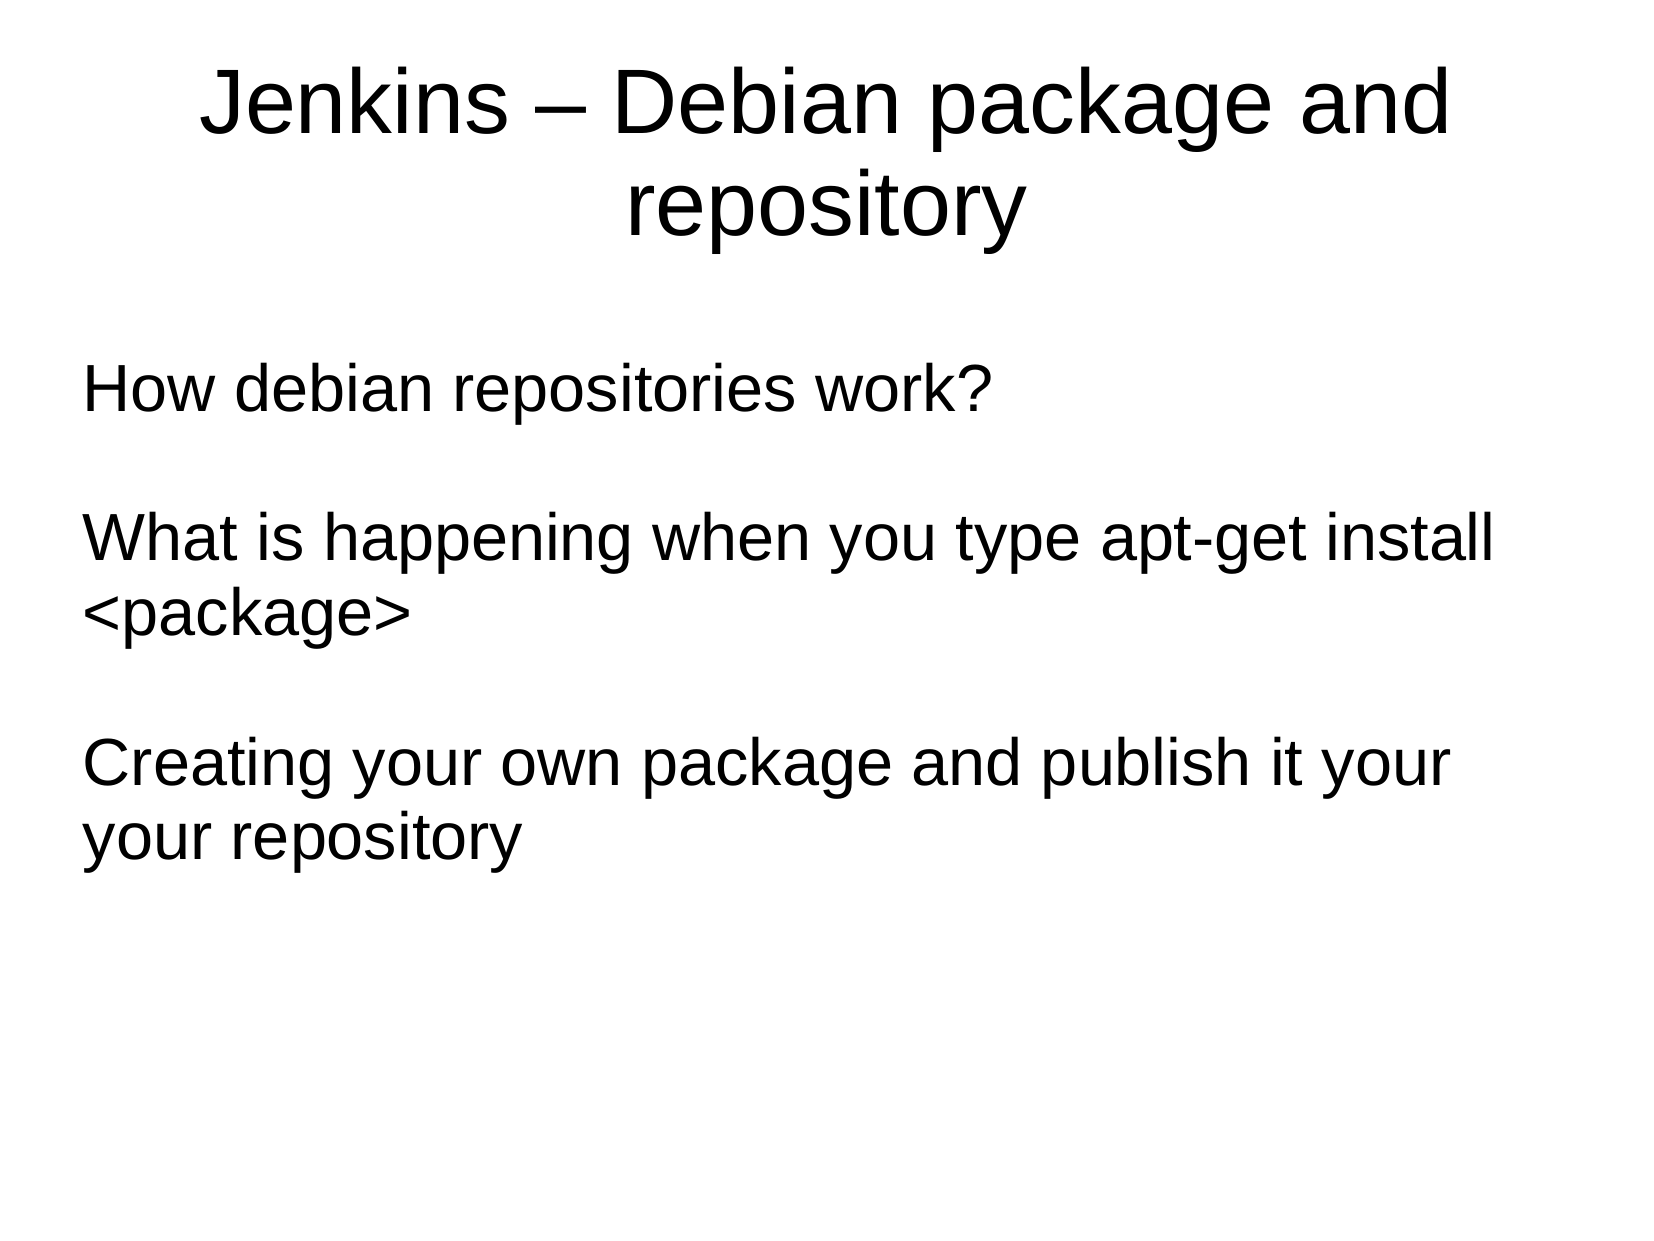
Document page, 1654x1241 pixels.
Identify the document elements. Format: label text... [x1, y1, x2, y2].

title Jenkins – Debian package and repository [82, 49, 1571, 257]
subtitle How debian repositories work? What is happening when you type apt-get install <package> Creating your own package and publish it your your repository [82, 290, 1571, 1010]
